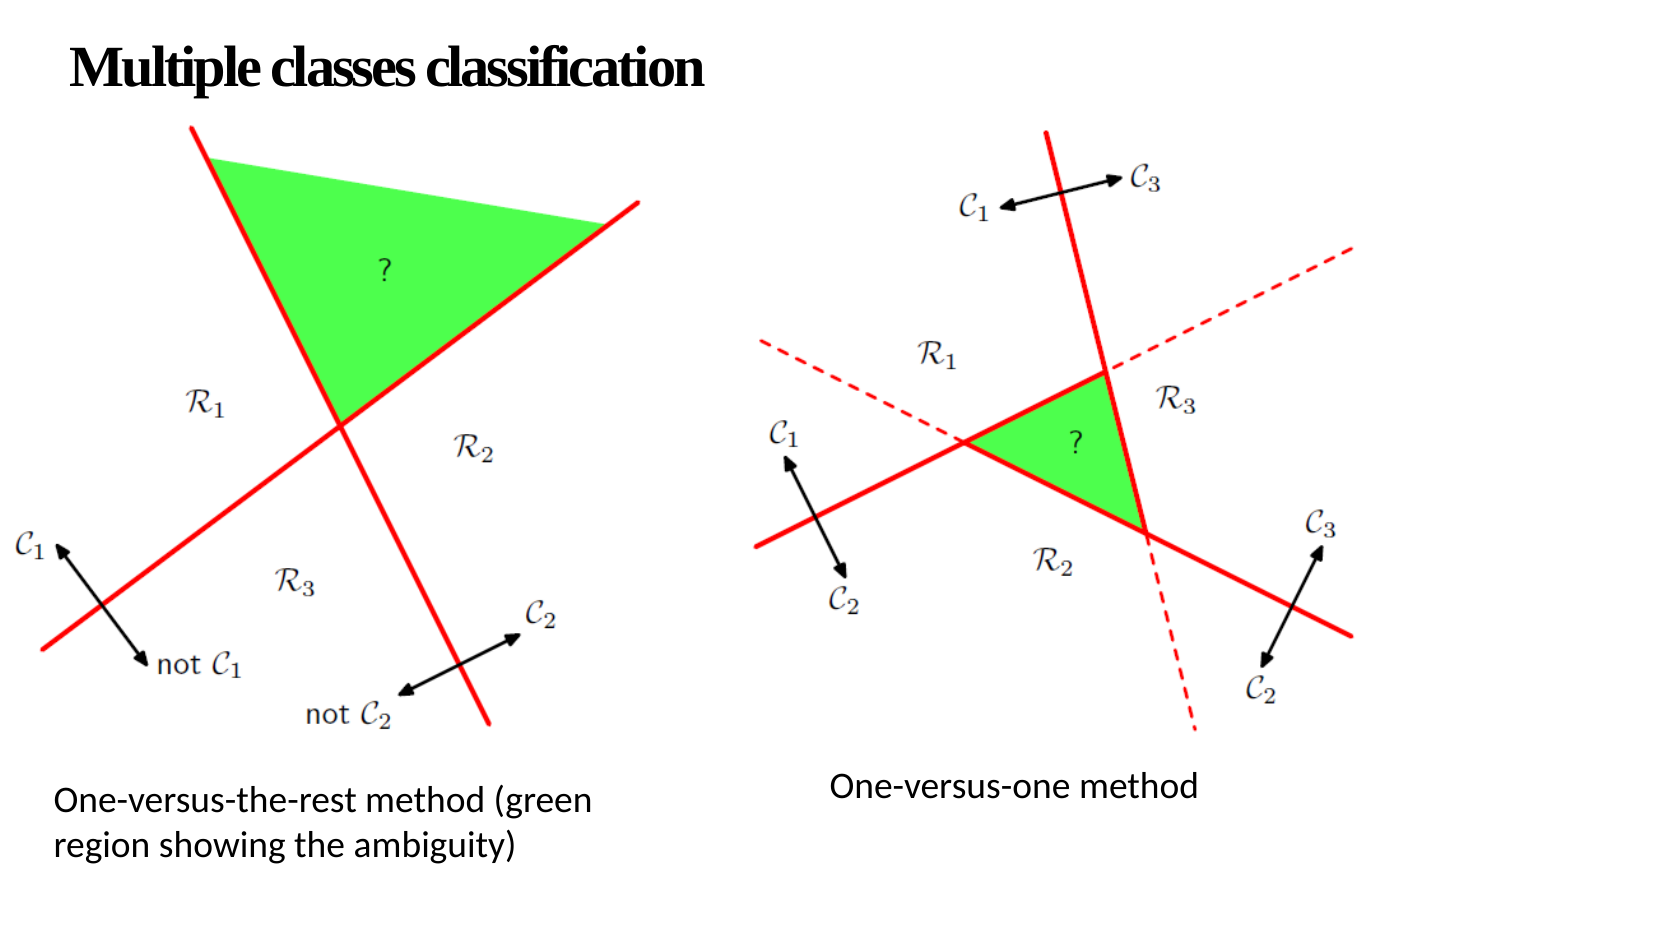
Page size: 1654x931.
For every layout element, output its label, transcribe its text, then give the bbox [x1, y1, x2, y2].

text_box One-versus-the-rest method (green region showing the ambiguity) [38, 768, 670, 873]
text_box One-versus-one method [814, 753, 1269, 814]
picture [0, 123, 1361, 738]
list Multiple classes classification [55, 20, 1199, 176]
